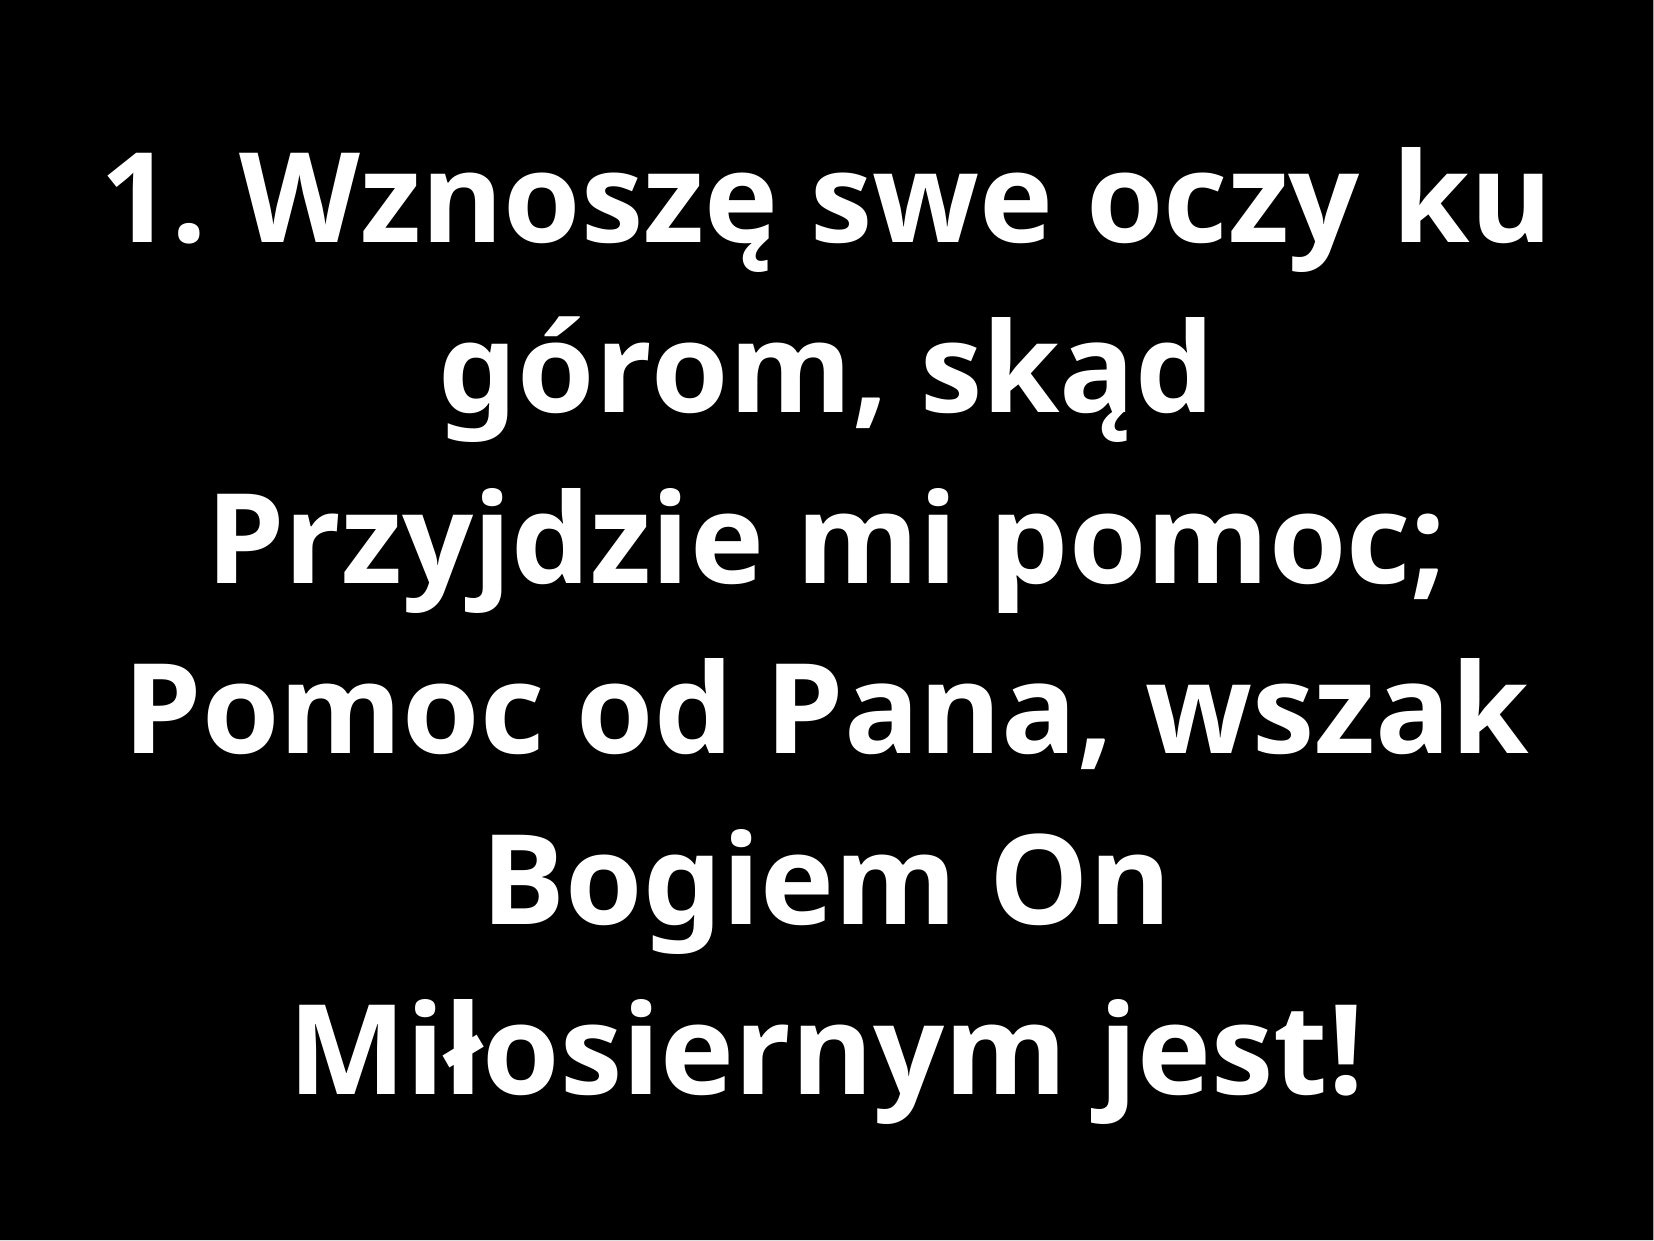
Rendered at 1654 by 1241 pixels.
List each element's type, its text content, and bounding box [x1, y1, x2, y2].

title 1. Wznoszę swe oczy ku górom, skąd Przyjdzie mi pomoc; Pomoc od Pana, wszak Bogiem On Miłosiernym jest! [0, 0, 1654, 1241]
